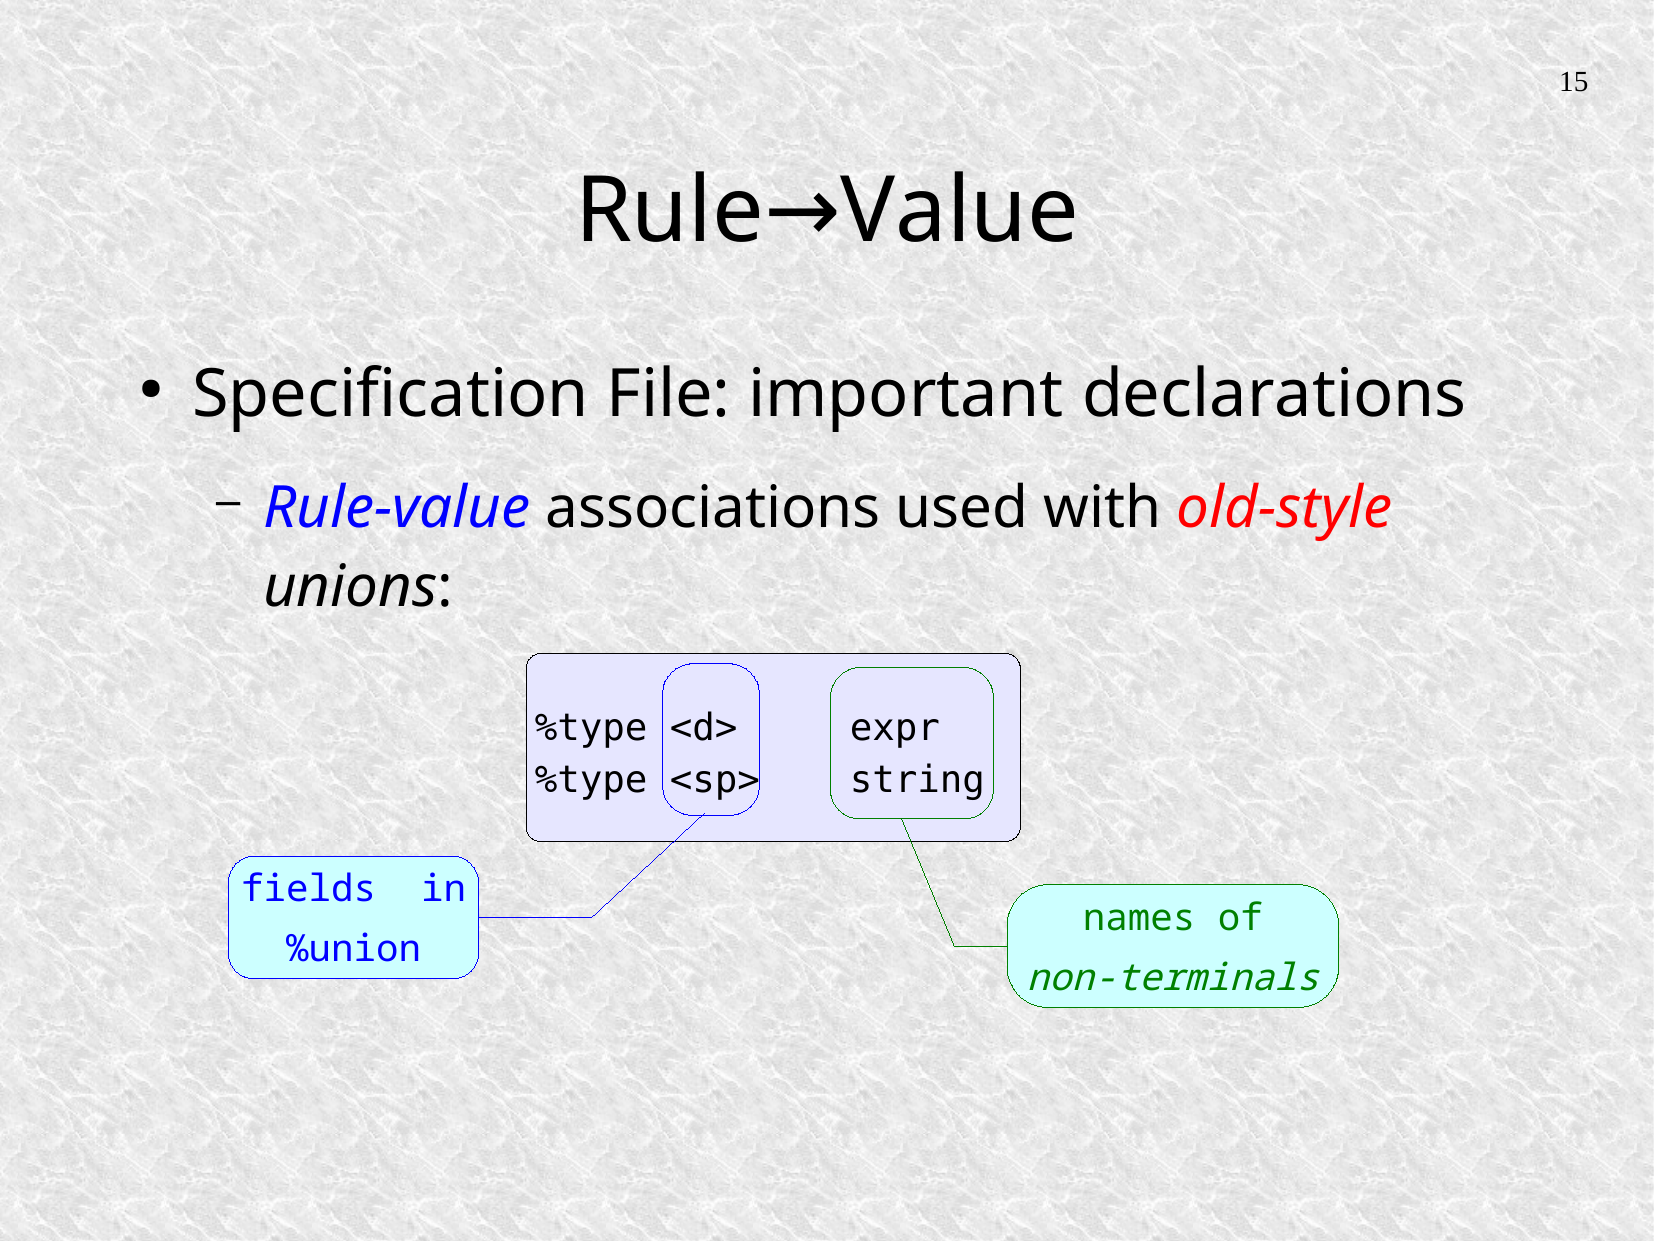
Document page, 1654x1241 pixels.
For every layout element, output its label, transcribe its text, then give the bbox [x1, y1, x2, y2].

title Rule→Value [121, 102, 1534, 311]
text_box names of non-terminals [1007, 884, 1339, 1008]
text_box %type <d> expr %type <sp> string [526, 653, 1021, 842]
text_box fields in %union [228, 856, 479, 979]
picture [0, 0, 1654, 1241]
list Specification File: important declarations Rule-value associations used with old-style unions: [121, 344, 1534, 1127]
